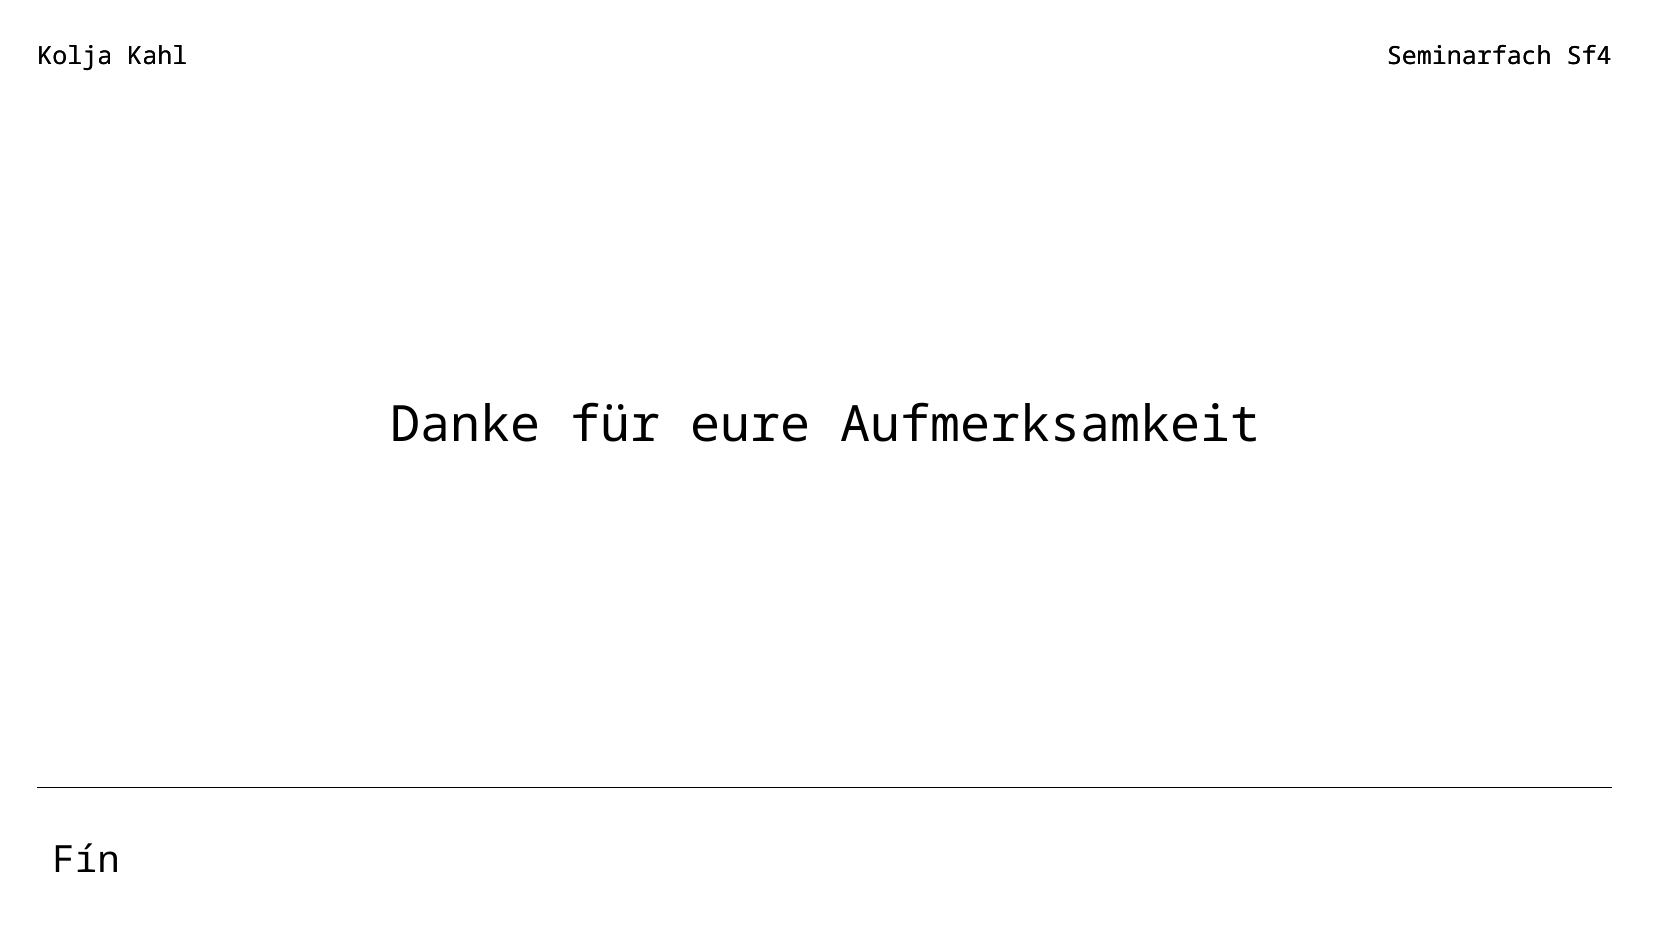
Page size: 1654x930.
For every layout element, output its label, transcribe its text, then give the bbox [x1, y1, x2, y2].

text_box Fín [37, 825, 901, 930]
title Seminarfach Sf4 [1312, 37, 1612, 76]
title Kolja Kahl [37, 37, 225, 76]
text_box Danke für eure Aufmerksamkeit [37, 131, 1613, 713]
